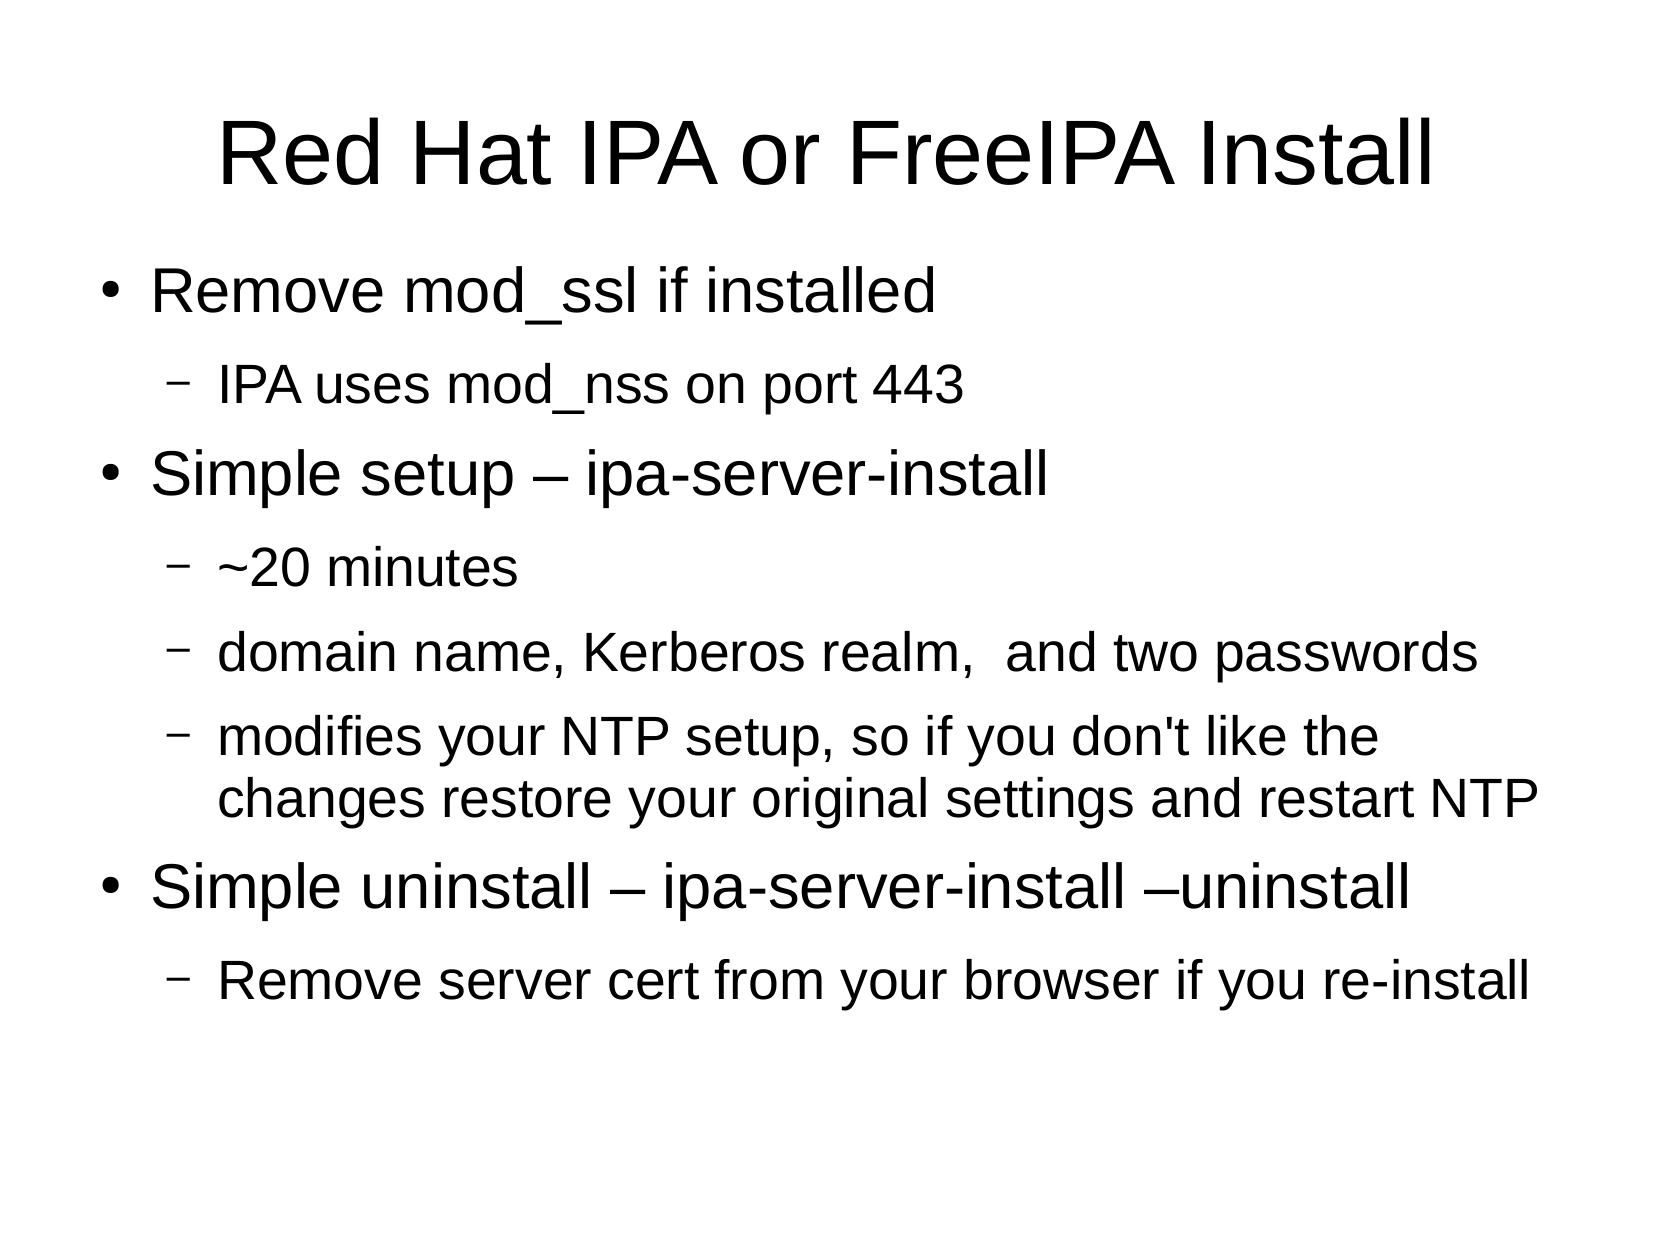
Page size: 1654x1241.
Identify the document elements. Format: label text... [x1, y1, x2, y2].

list Remove mod_ssl if installed IPA uses mod_nss on port 443 Simple setup – ipa-server-install ~20 minutes domain name, Kerberos realm, and two passwords modifies your NTP setup, so if you don't like the changes restore your original settings and restart NTP Simple uninstall – ipa-server-install –uninstall Remove server cert from your browser if you re-install [82, 255, 1571, 1096]
title Red Hat IPA or FreeIPA Install [82, 49, 1571, 255]
